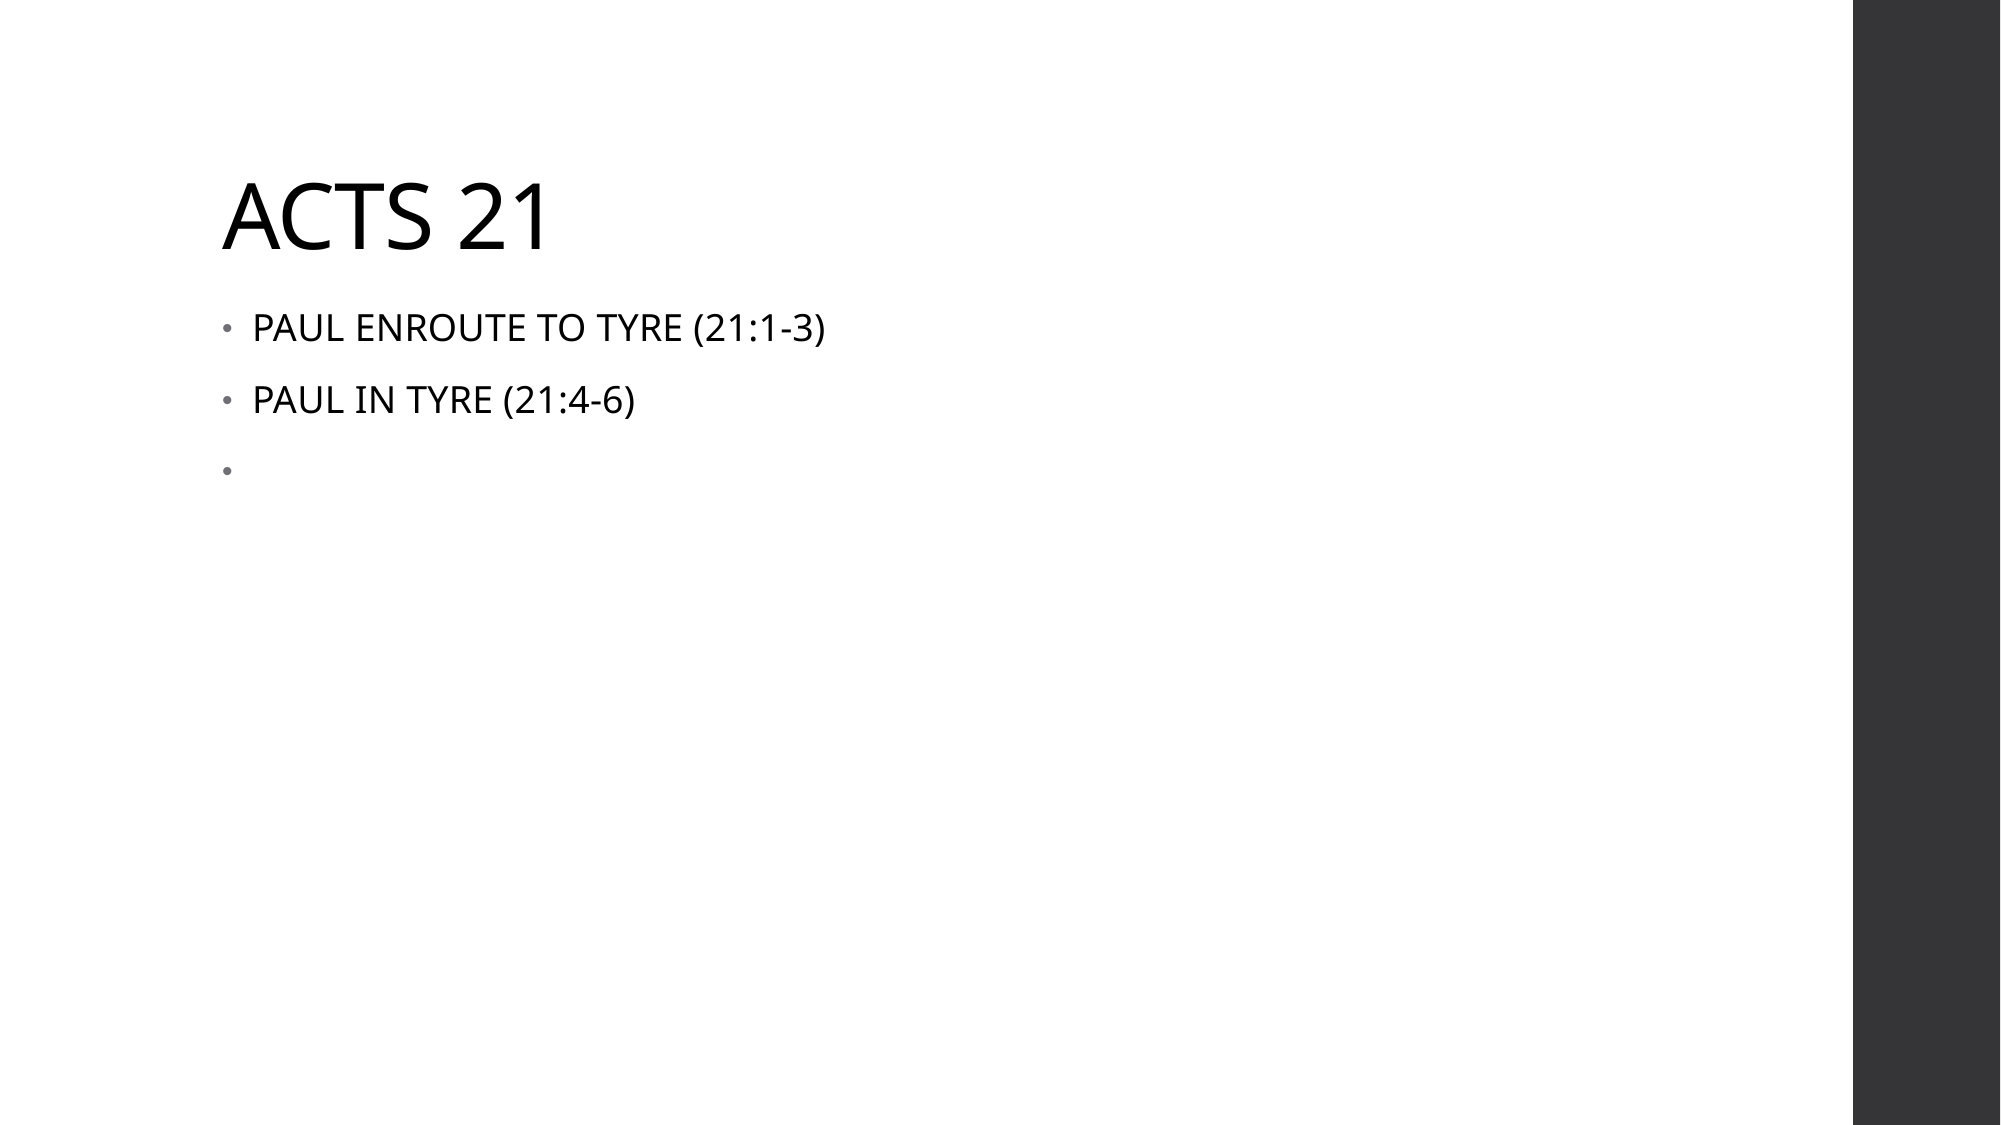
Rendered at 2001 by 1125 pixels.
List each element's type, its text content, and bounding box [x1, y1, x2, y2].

title ACTS 21 [206, 60, 1797, 278]
list PAUL ENROUTE TO TYRE (21:1-3) PAUL IN TYRE (21:4-6) [206, 299, 1617, 1014]
